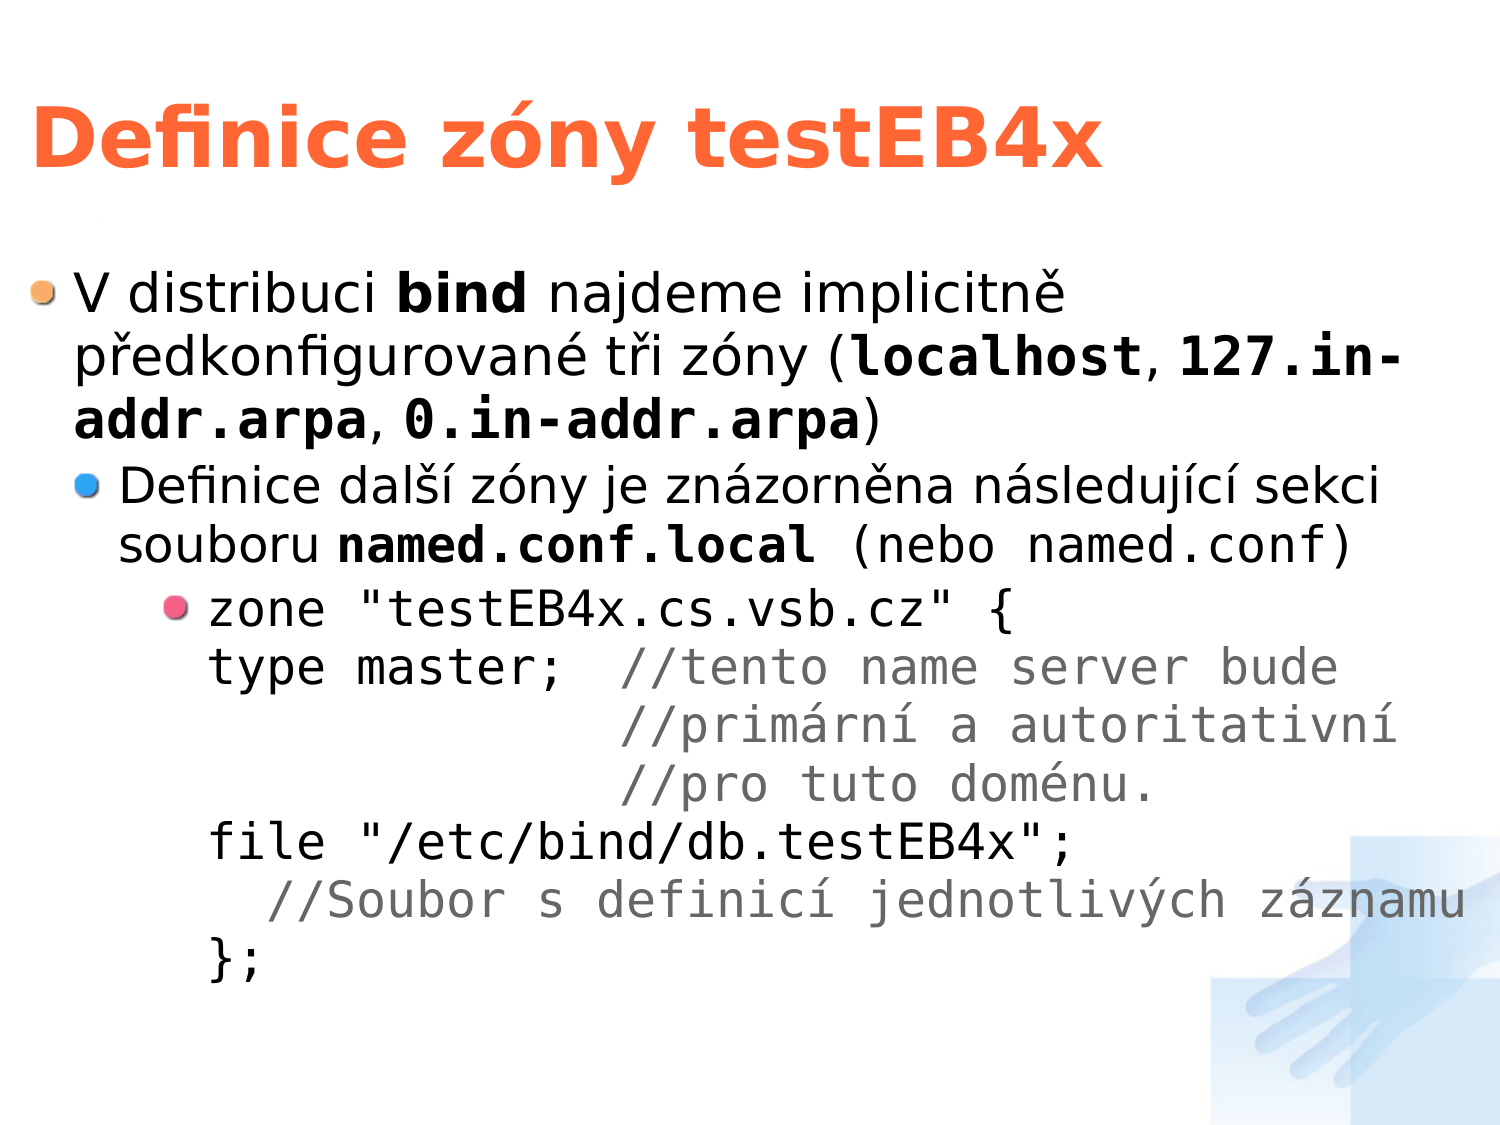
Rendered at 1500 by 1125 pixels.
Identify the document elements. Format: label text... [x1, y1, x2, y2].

picture [0, 0, 1500, 1125]
list V distribuci bind najdeme implicitně předkonfigurované tři zóny (localhost, 127.in-addr.arpa, 0.in-addr.arpa) Definice další zóny je znázorněna následující sekci souboru named.conf.local (nebo named.conf) zone "testEB4x.cs.vsb.cz" { type master; //tento name server bude //primární a autoritativní //pro tuto doménu. file "/etc/bind/db.testEB4x"; //Soubor s definicí jednotlivých záznamu }; [29, 262, 1477, 1093]
title Definice zóny testEB4x [29, 21, 1477, 257]
